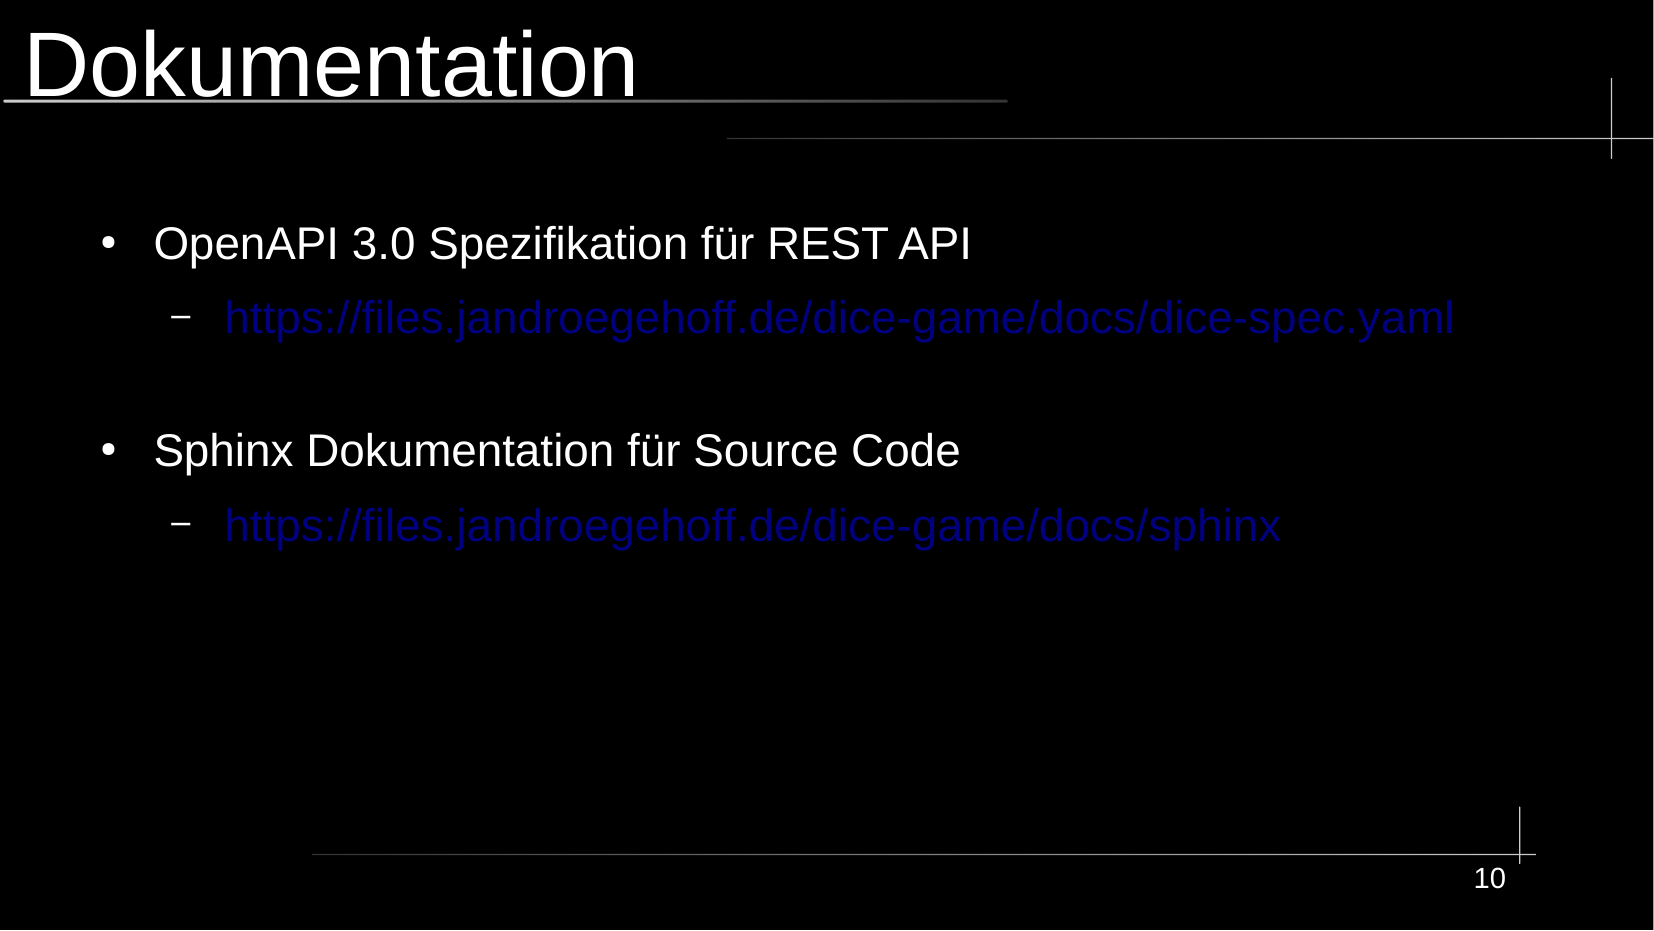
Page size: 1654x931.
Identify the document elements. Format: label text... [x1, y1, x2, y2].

list OpenAPI 3.0 Spezifikation für REST API https://files.jandroegehoff.de/dice-game/docs/dice-spec.yaml Sphinx Dokumentation für Source Code https://files.jandroegehoff.de/dice-game/docs/sphinx [82, 217, 1571, 758]
title Dokumentation [23, 11, 1589, 119]
